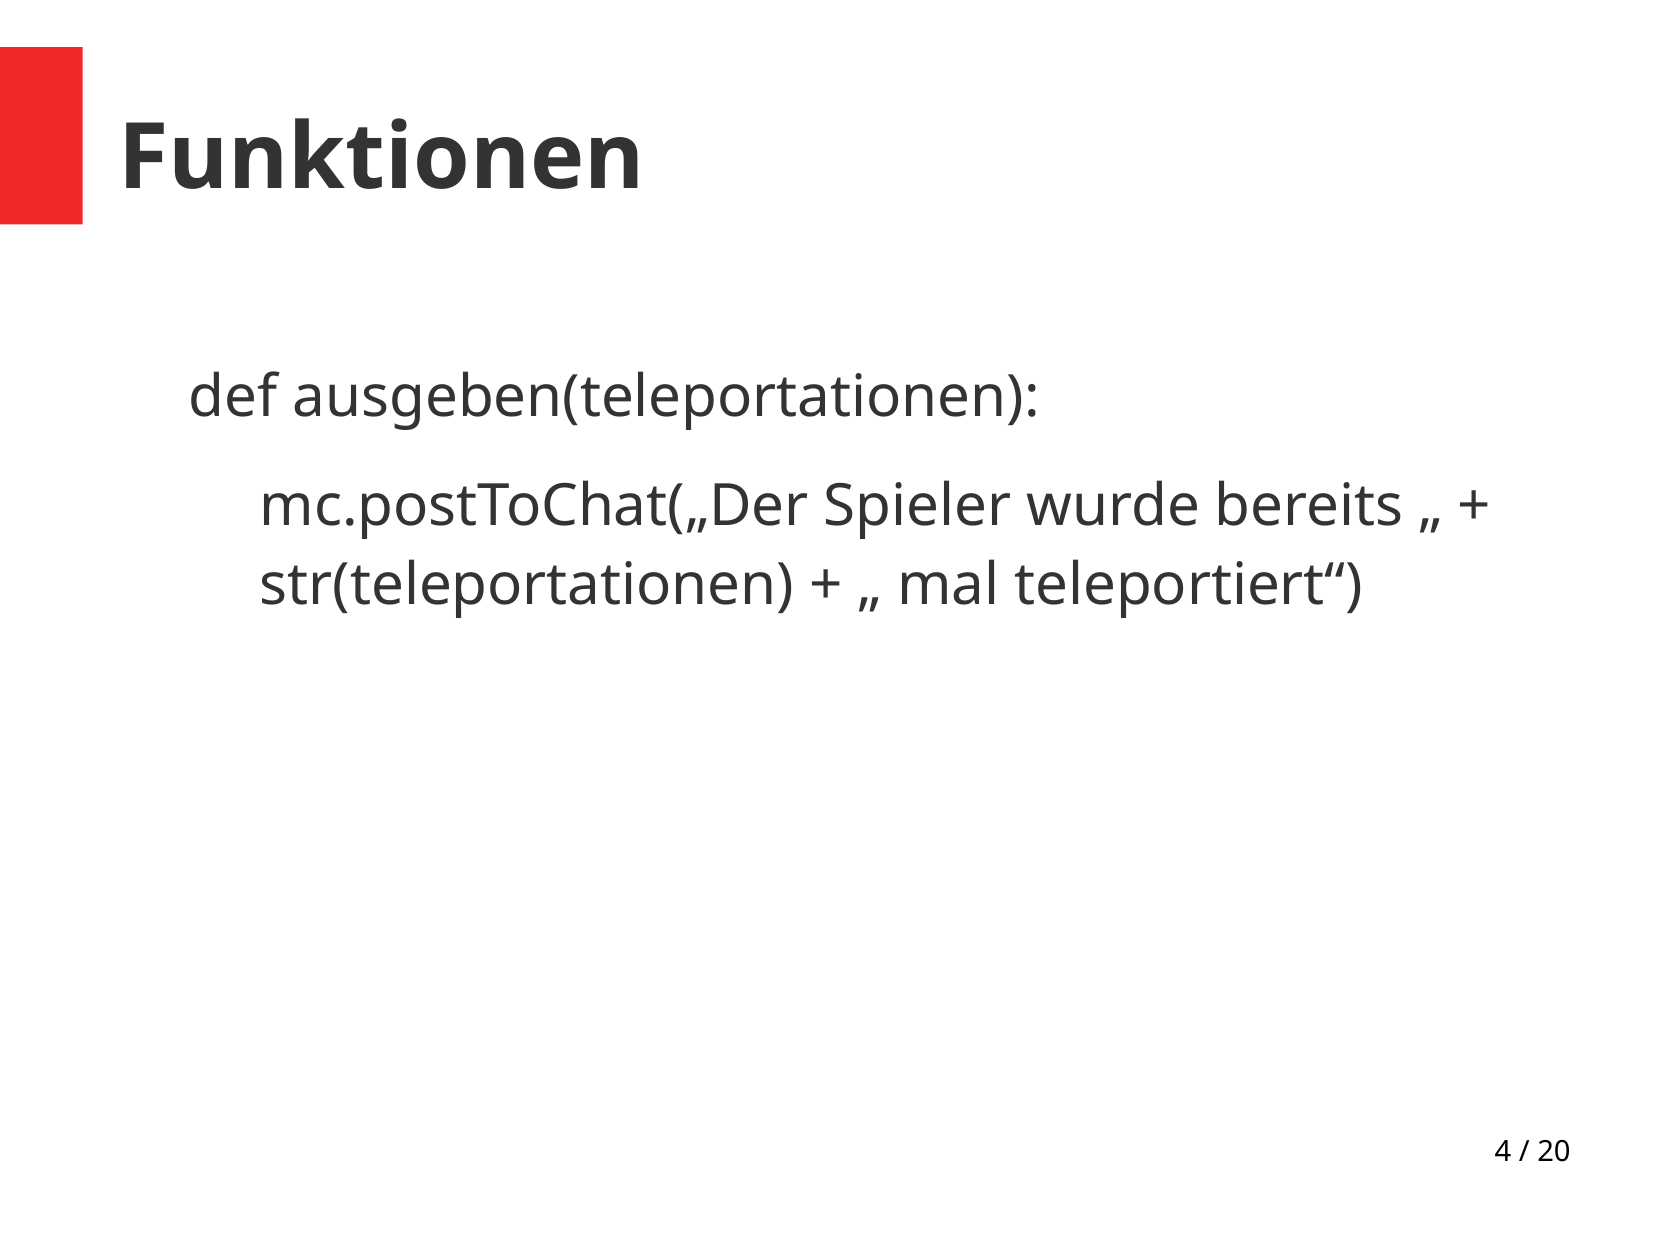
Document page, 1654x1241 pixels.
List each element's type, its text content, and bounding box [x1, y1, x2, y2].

title Funktionen [118, 49, 1571, 257]
list def ausgeben(teleportationen): mc.postToChat(„Der Spieler wurde bereits „ + str(teleportationen) + „ mal teleportiert“) [118, 354, 1536, 1074]
